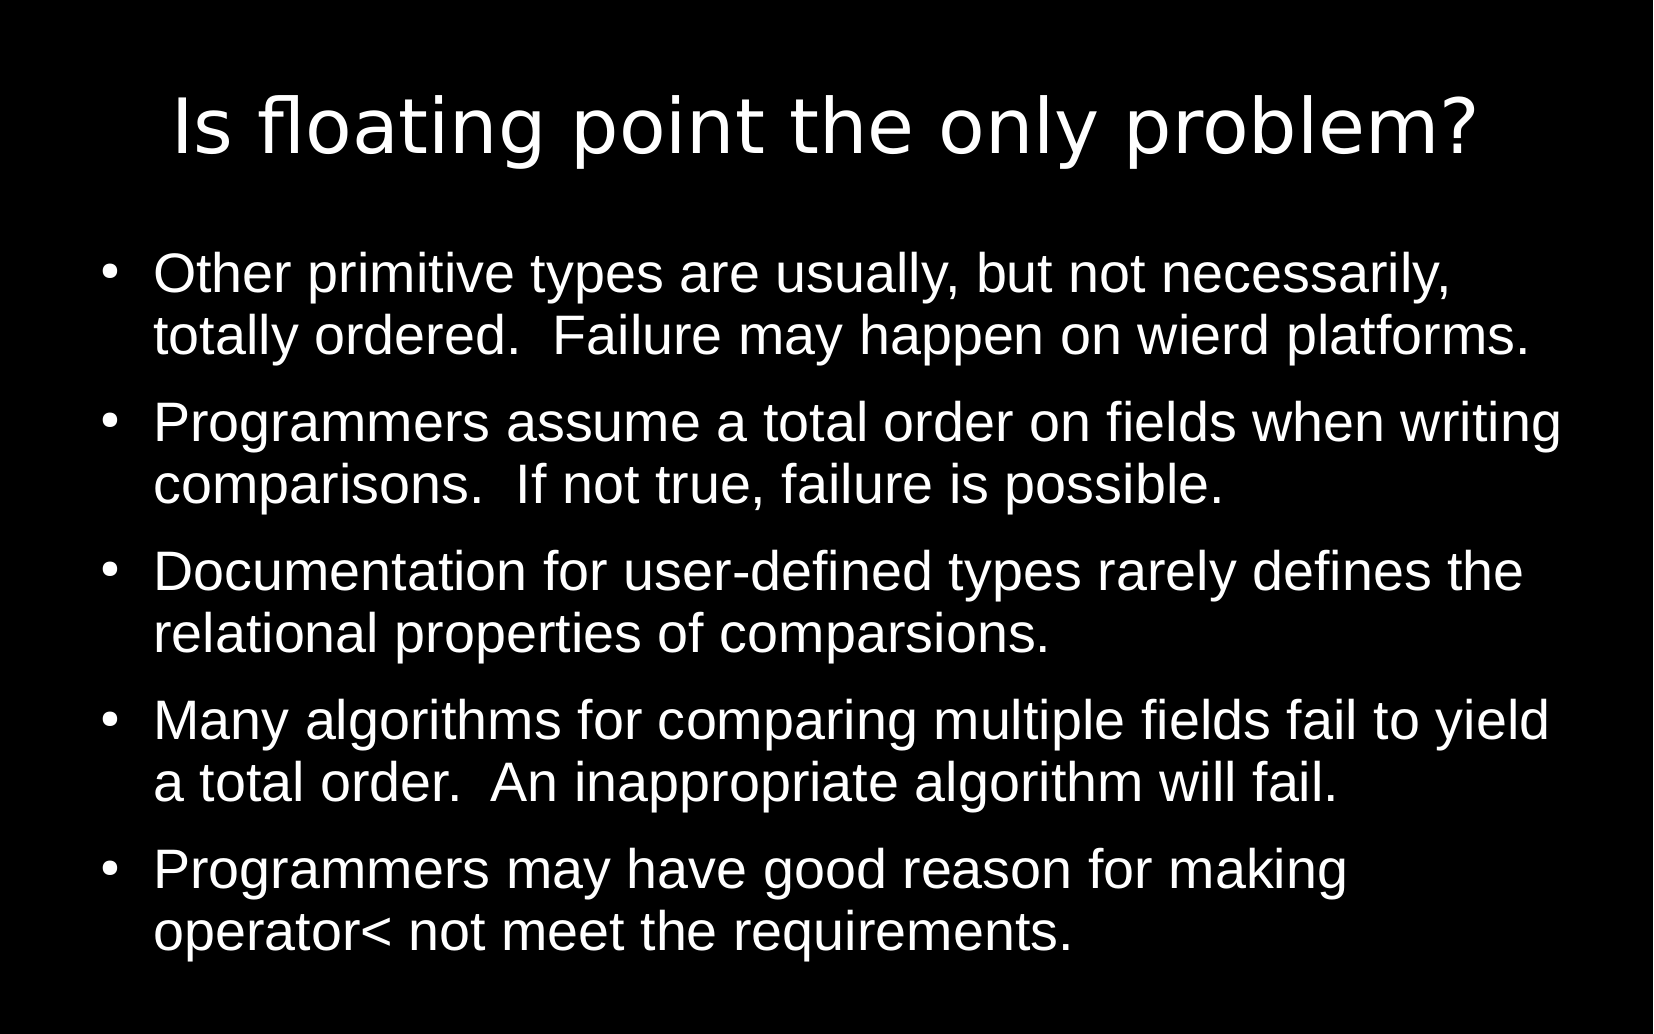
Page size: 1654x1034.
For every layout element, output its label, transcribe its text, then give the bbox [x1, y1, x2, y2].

title Is floating point the only problem? [82, 41, 1571, 214]
list Other primitive types are usually, but not necessarily, totally ordered. Failure may happen on wierd platforms. Programmers assume a total order on fields when writing comparisons. If not true, failure is possible. Documentation for user-defined types rarely defines the relational properties of comparsions. Many algorithms for comparing multiple fields fail to yield a total order. An inappropriate algorithm will fail. Programmers may have good reason for making operator< not meet the requirements. [82, 241, 1571, 958]
